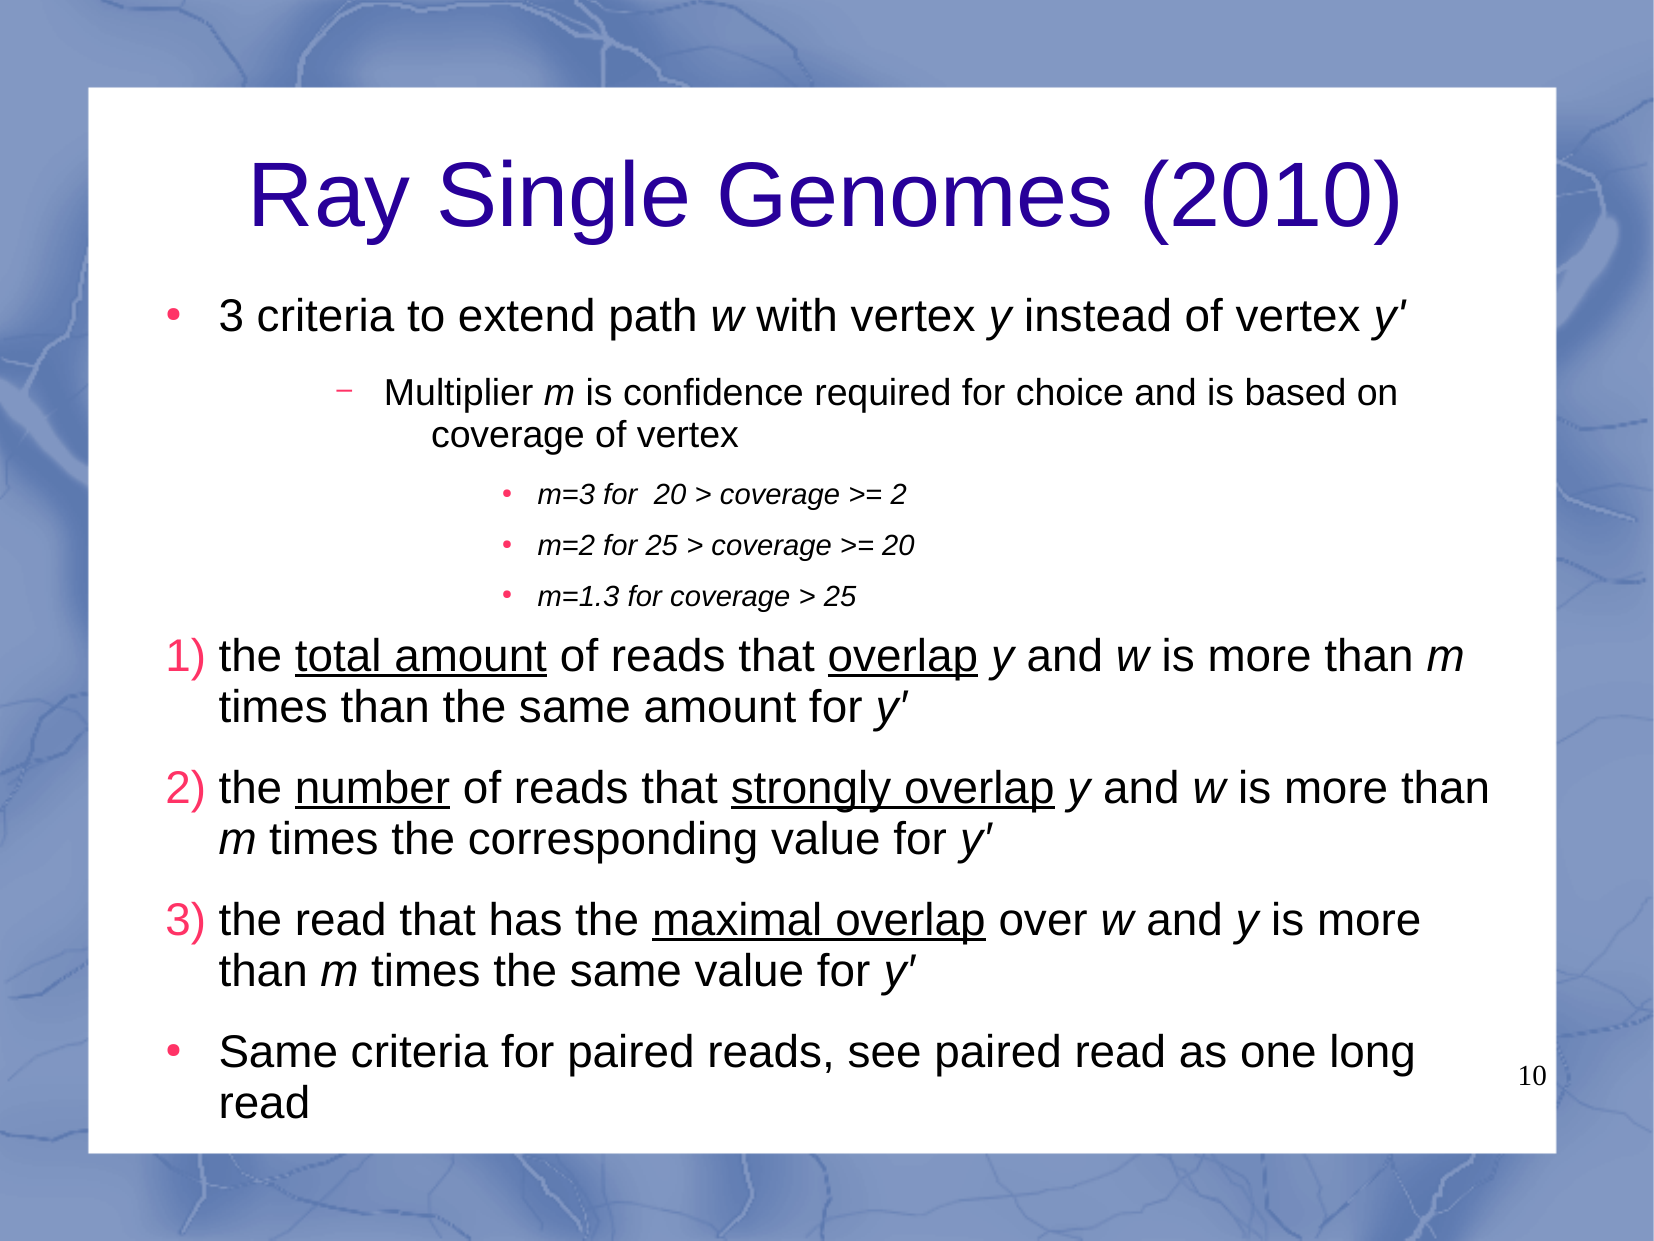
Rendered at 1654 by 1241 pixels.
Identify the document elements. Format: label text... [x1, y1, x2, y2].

picture [0, 0, 1654, 1241]
list 3 criteria to extend path w with vertex y instead of vertex y' Multiplier m is confidence required for choice and is based on coverage of vertex m=3 for 20 > coverage >= 2 m=2 for 25 > coverage >= 20 m=1.3 for coverage > 25 the total amount of reads that overlap y and w is more than m times than the same amount for y′ the number of reads that strongly overlap y and w is more than m times the corresponding value for y′ the read that has the maximal overlap over w and y is more than m times the same value for y′ Same criteria for paired reads, see paired read as one long read [147, 290, 1506, 1129]
title Ray Single Genomes (2010) [118, 90, 1536, 298]
